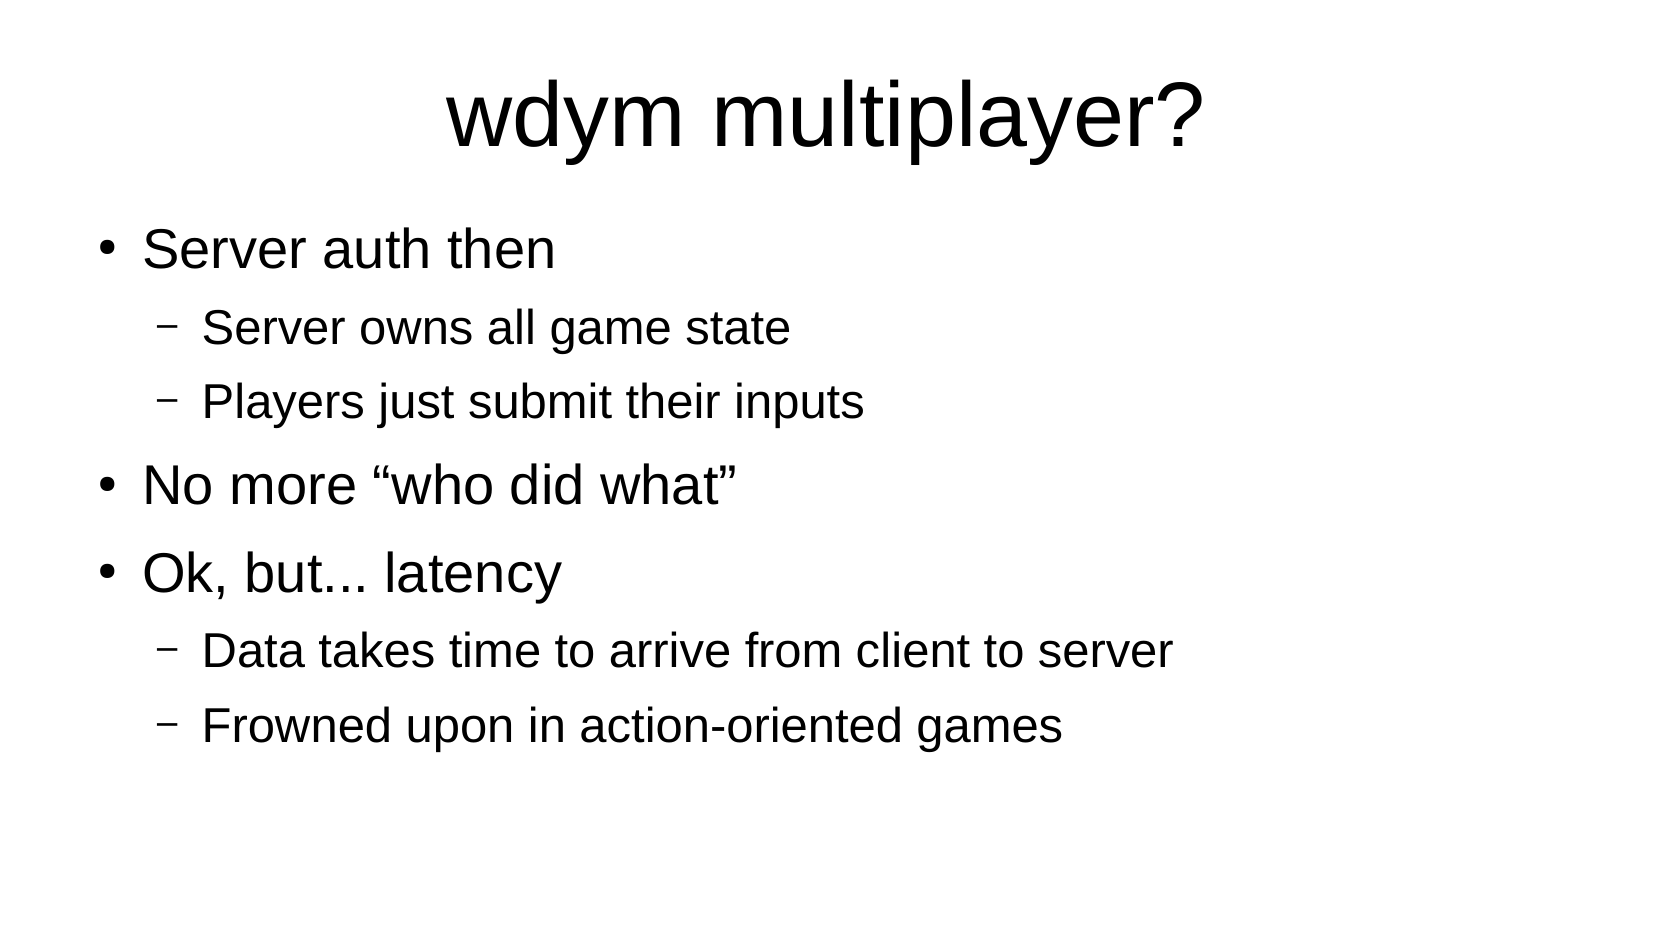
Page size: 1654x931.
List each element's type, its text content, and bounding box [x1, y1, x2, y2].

title wdym multiplayer? [82, 37, 1571, 193]
list Server auth then Server owns all game state Players just submit their inputs No more “who did what” Ok, but... latency Data takes time to arrive from client to server Frowned upon in action-oriented games [82, 217, 1571, 758]
